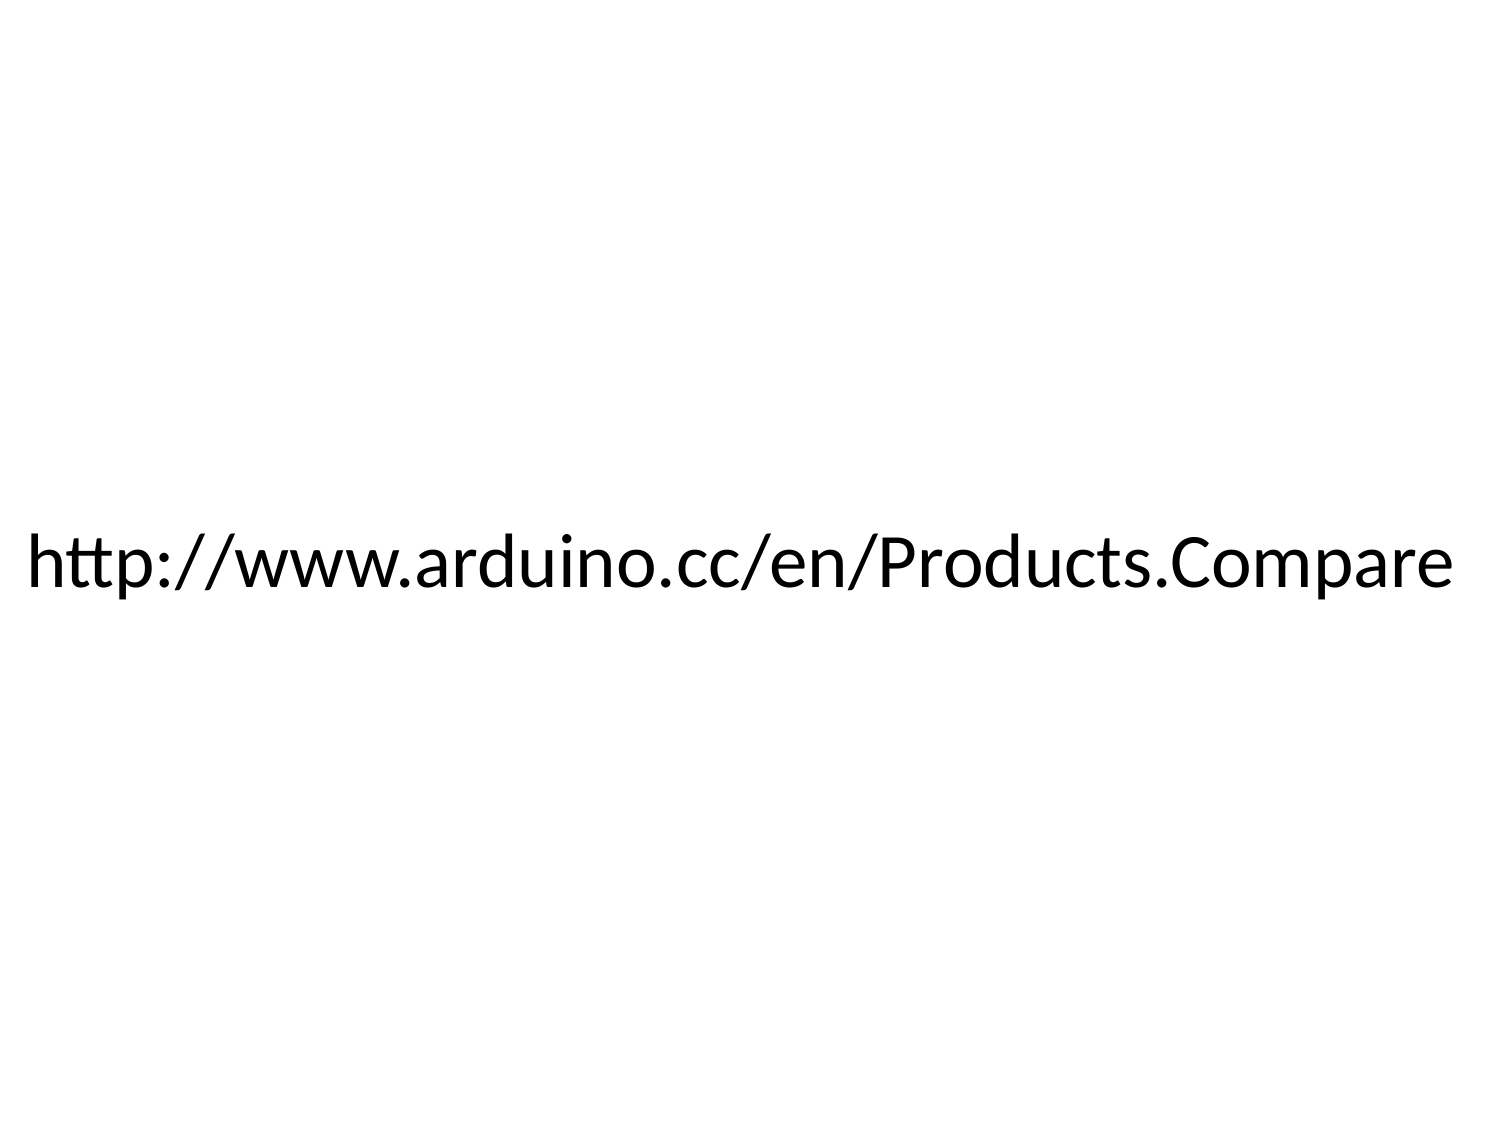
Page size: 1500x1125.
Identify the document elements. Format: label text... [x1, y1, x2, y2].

title http://www.arduino.cc/en/Products.Compare [0, 373, 1500, 740]
